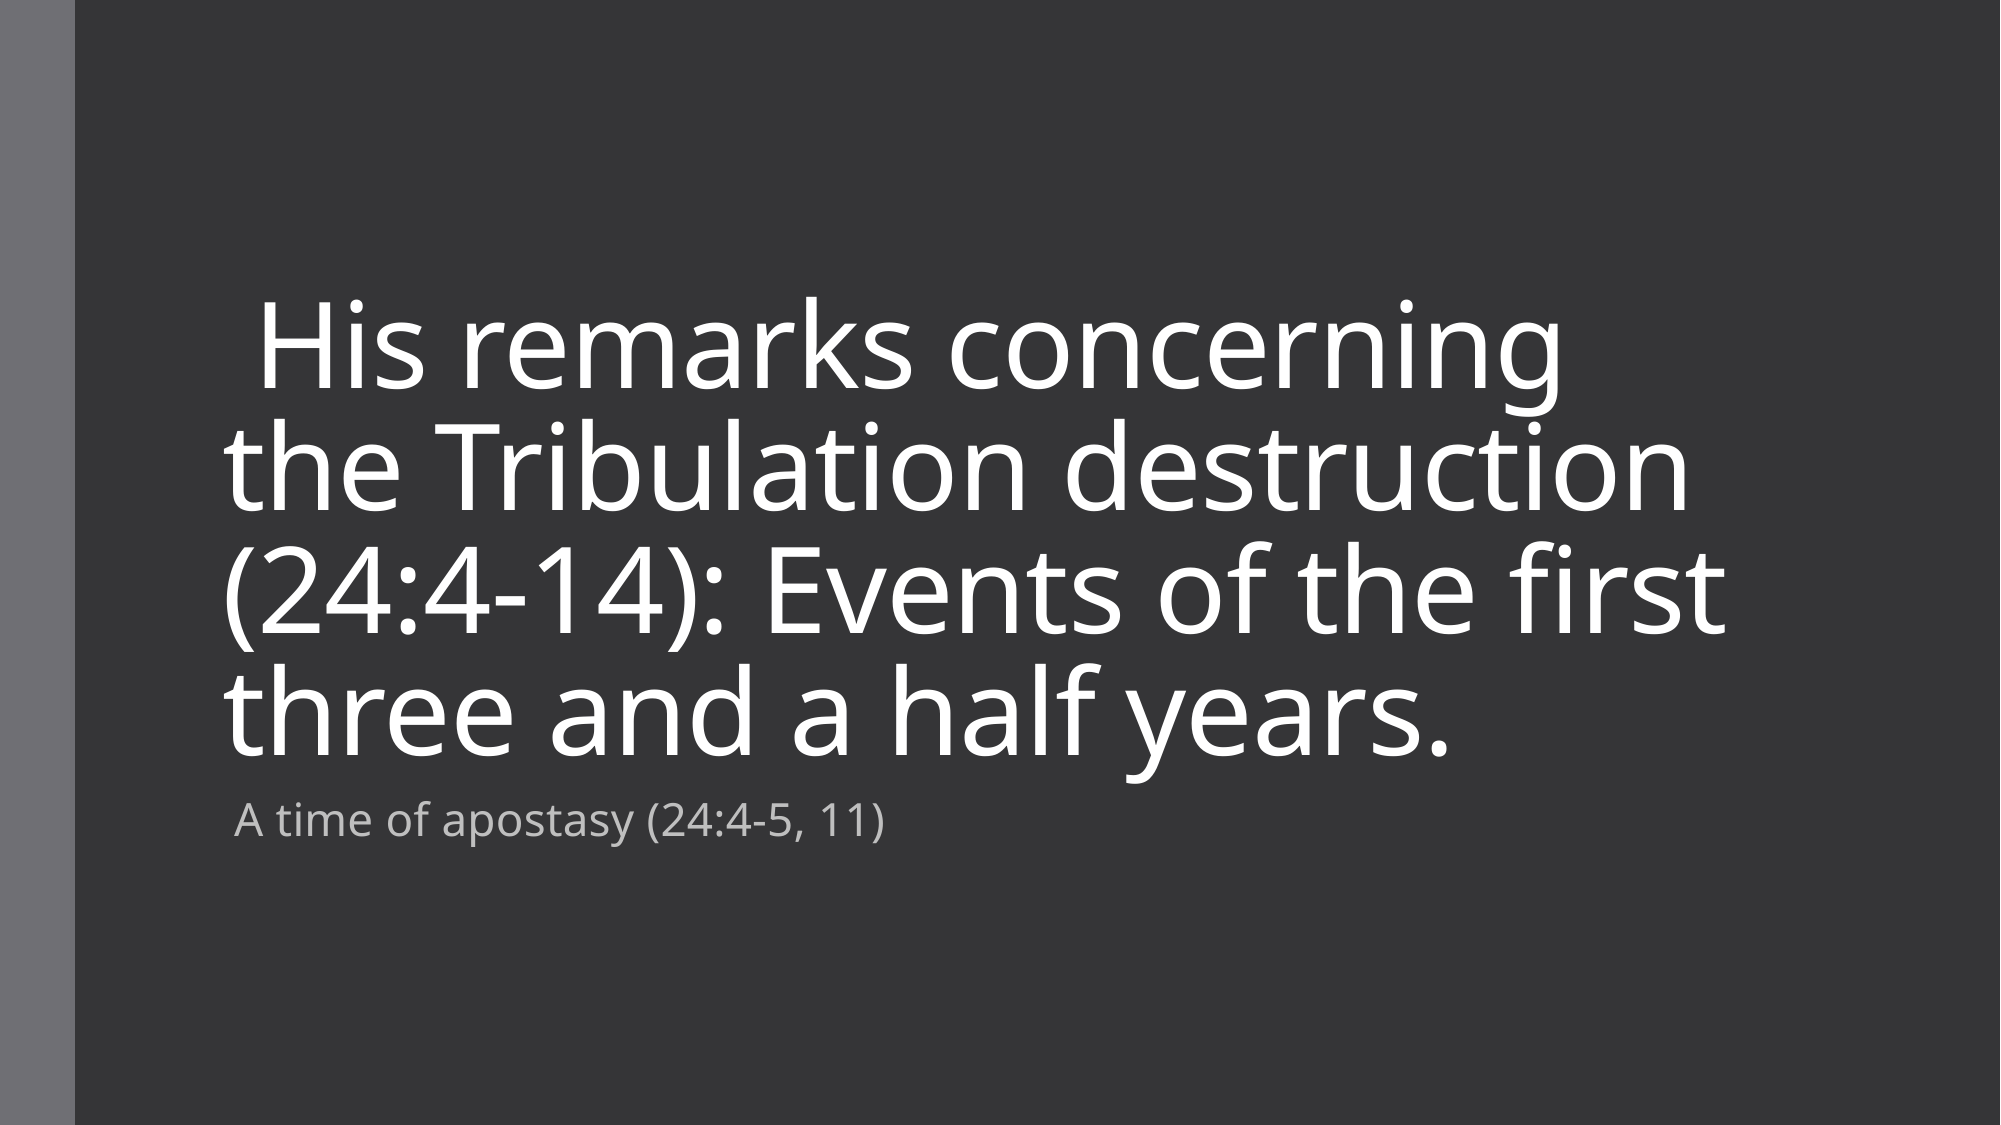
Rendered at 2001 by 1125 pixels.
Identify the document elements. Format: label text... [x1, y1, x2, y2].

title His remarks concerning the Tribulation destruction (24:4-14): Events of the first three and a half years. [206, 124, 1752, 787]
subtitle A time of apostasy (24:4-5, 11) [206, 787, 1752, 1066]
